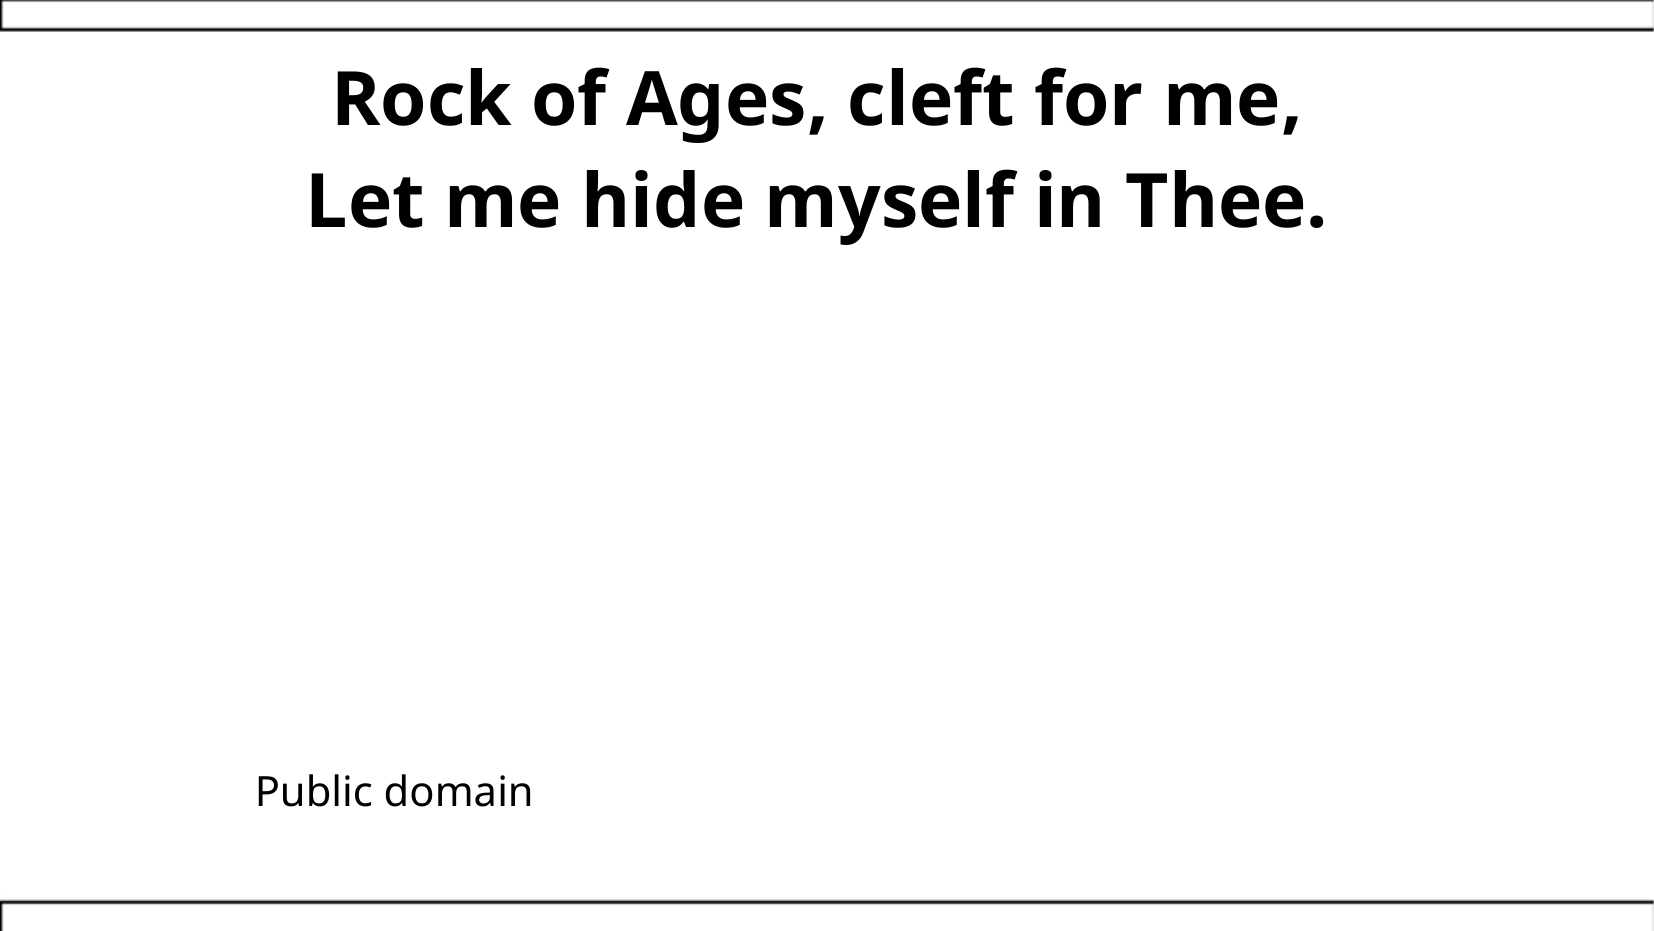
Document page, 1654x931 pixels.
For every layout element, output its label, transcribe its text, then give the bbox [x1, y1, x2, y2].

text_box Rock of Ages, cleft for me, Let me hide myself in Thee. Public domain [90, 38, 1546, 808]
picture [0, 0, 1654, 931]
